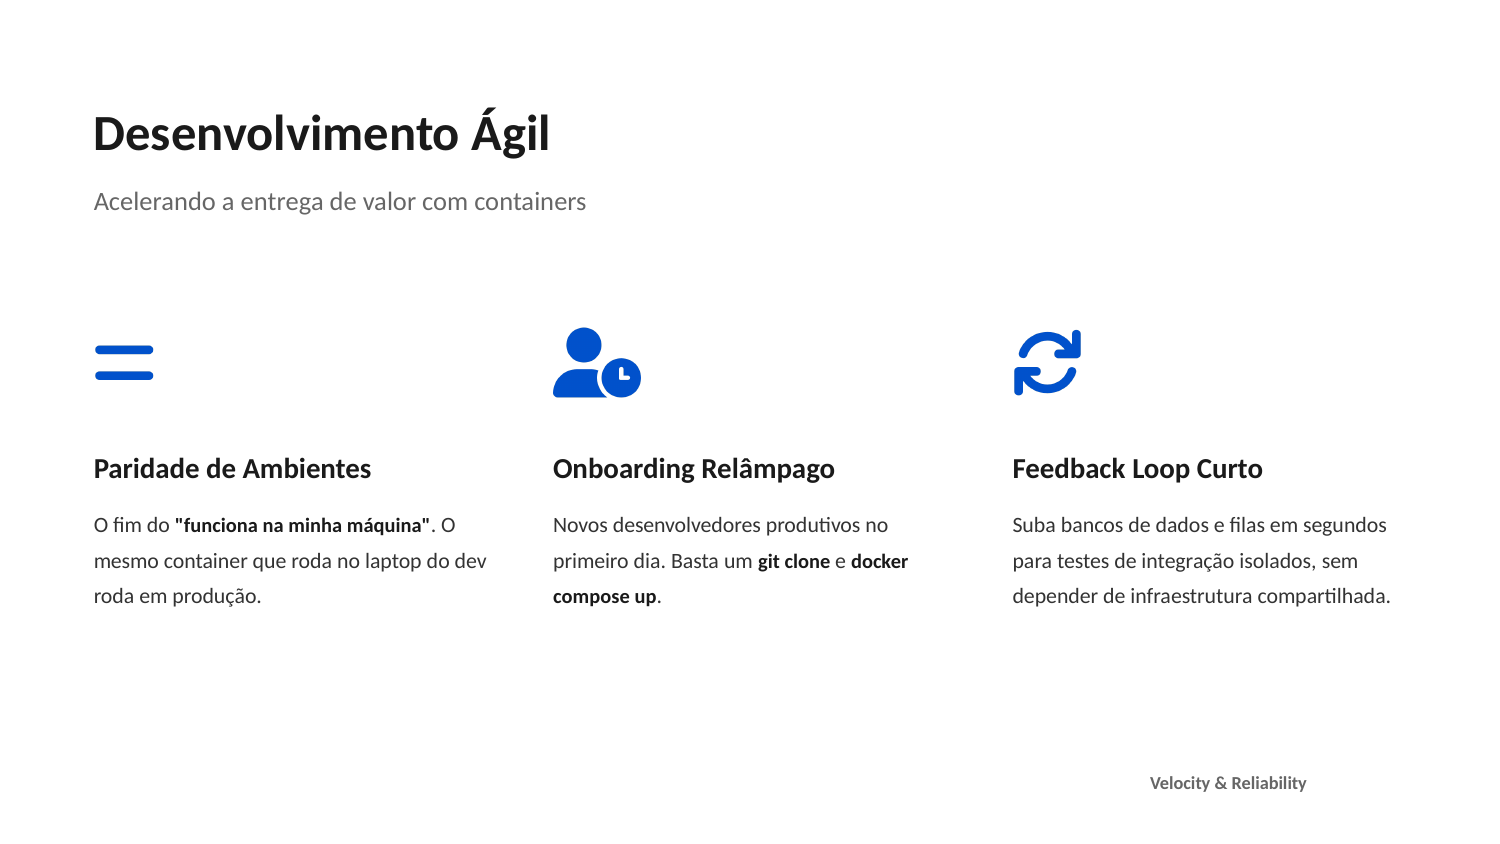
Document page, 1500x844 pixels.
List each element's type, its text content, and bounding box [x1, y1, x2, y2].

text_box Acelerando a entrega de valor com containers [93, 181, 588, 216]
picture [553, 327, 641, 398]
text_box Desenvolvimento Ágil [93, 93, 552, 161]
text_box Onboarding Relâmpago [553, 444, 836, 485]
text_box O fim do "funciona na minha máquina". O mesmo container que roda no laptop do dev roda em produção. [93, 501, 488, 609]
text_box Velocity & Reliability [1150, 768, 1308, 794]
text_box Novos desenvolvedores produtivos no primeiro dia. Basta um git clone e docker compose up. [553, 501, 947, 609]
text_box Paridade de Ambientes [93, 444, 372, 485]
text_box Suba bancos de dados e filas em segundos para testes de integração isolados, sem depender de infraestrutura compartilhada. [1012, 501, 1407, 609]
picture [93, 327, 156, 398]
text_box Feedback Loop Curto [1012, 444, 1264, 485]
picture [1012, 327, 1083, 398]
